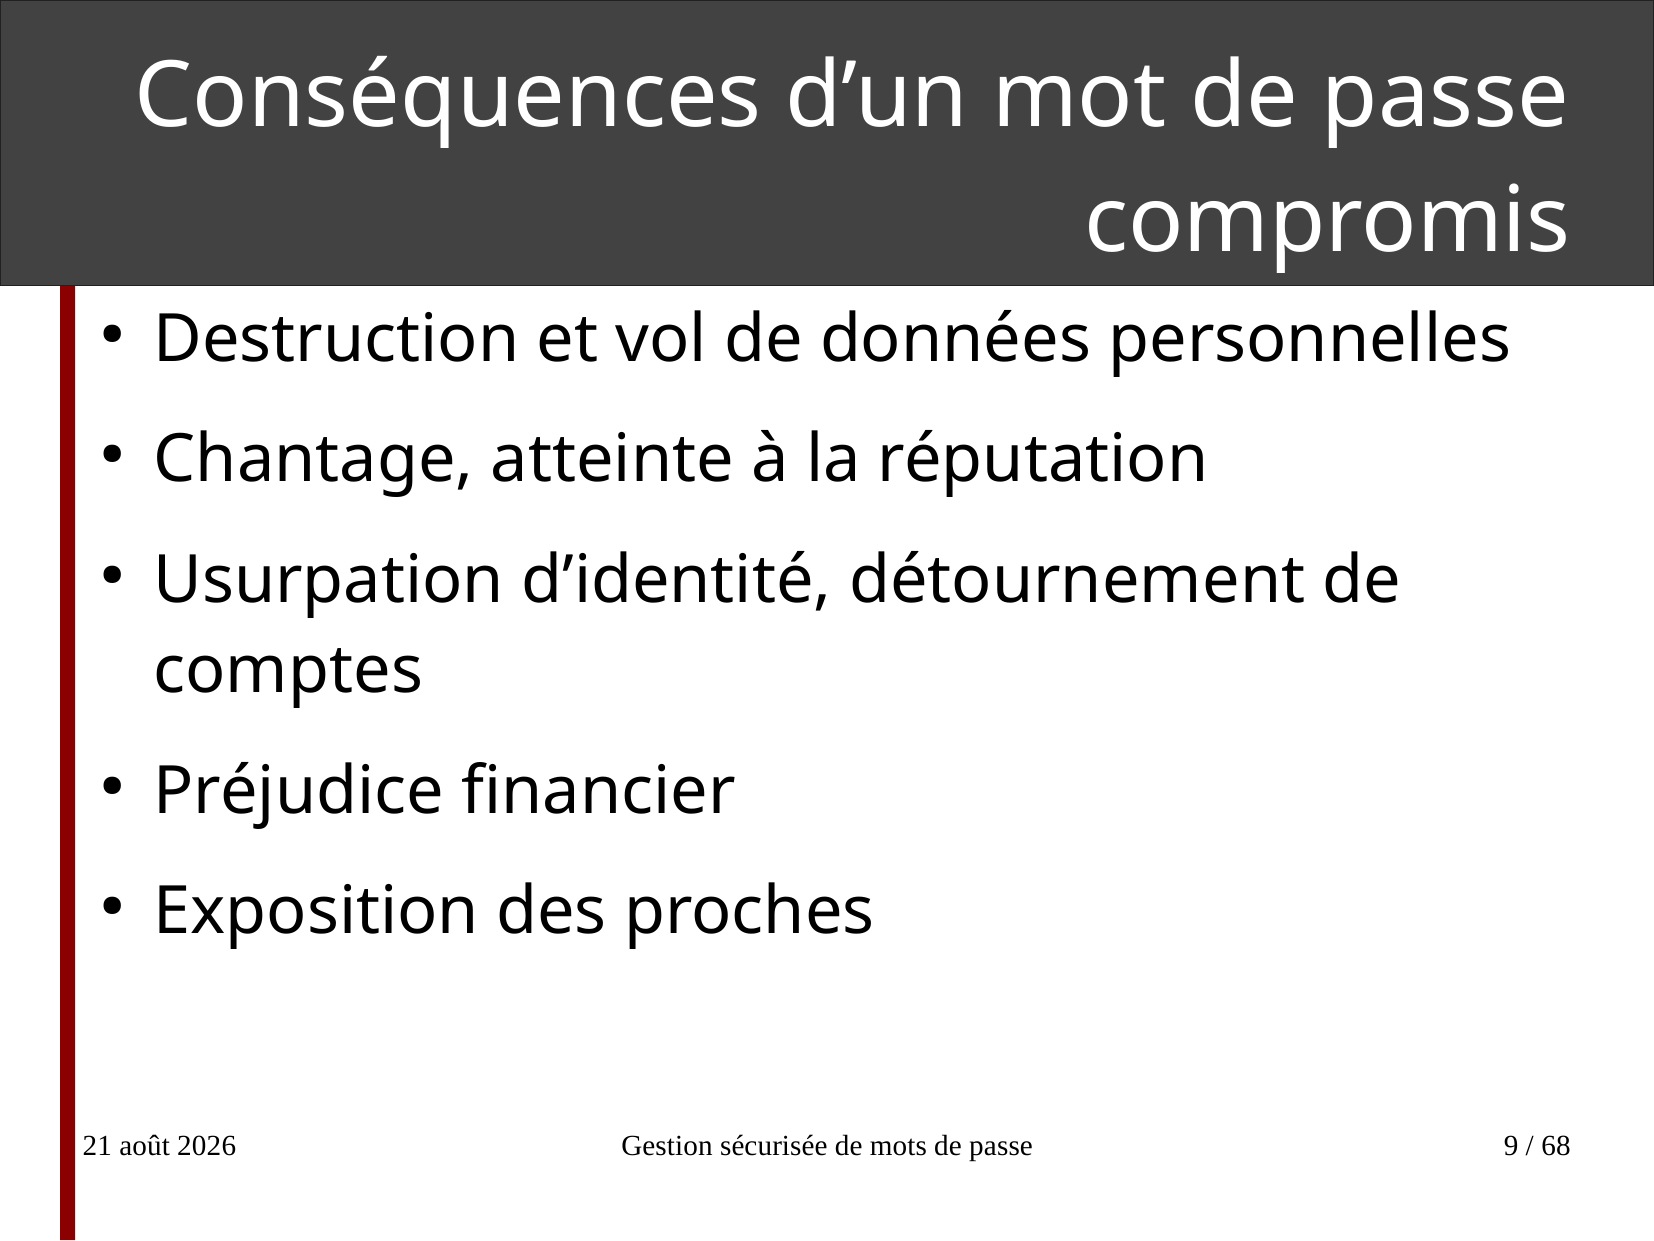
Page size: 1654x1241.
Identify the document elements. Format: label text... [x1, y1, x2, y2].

title Conséquences d’un mot de passe compromis [82, 27, 1571, 279]
list Destruction et vol de données personnelles Chantage, atteinte à la réputation Usurpation d’identité, détournement de comptes Préjudice financier Exposition des proches [82, 290, 1571, 1096]
